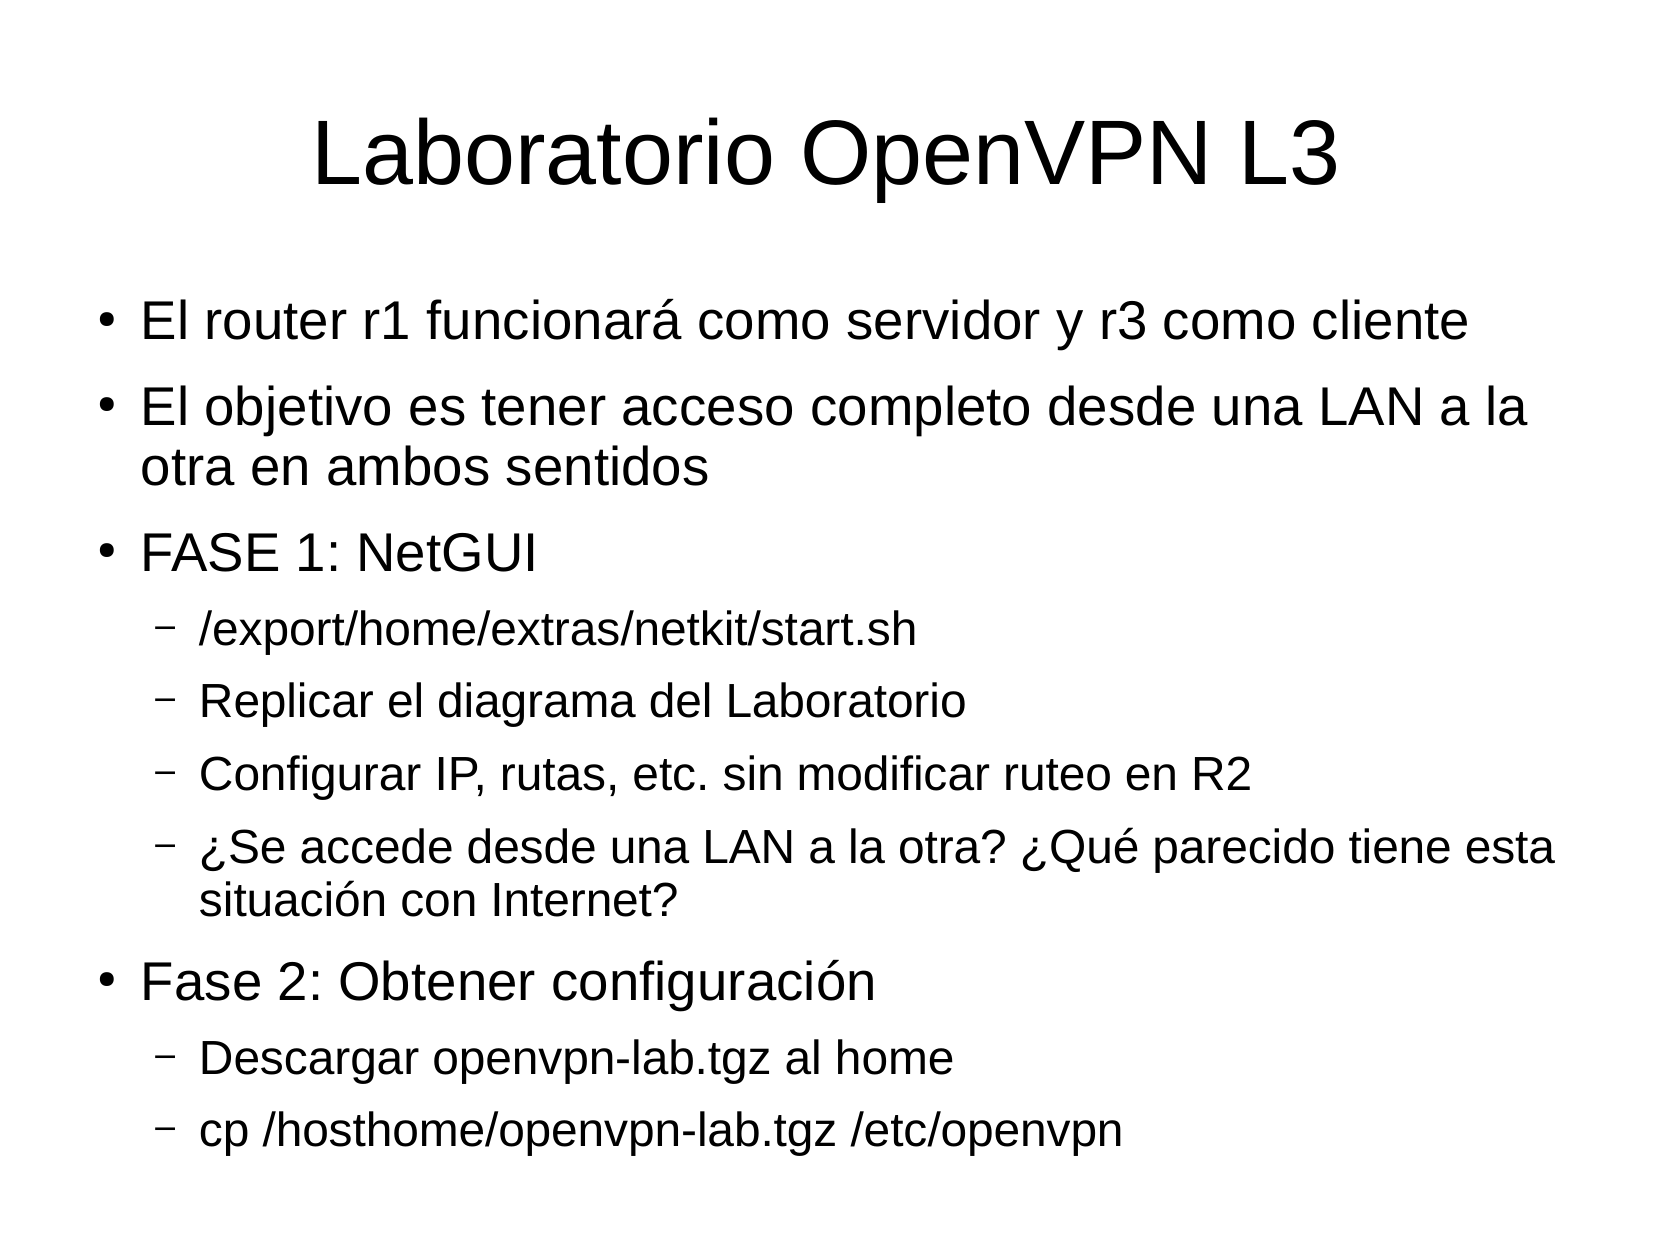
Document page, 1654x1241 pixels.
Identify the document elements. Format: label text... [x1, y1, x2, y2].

title Laboratorio OpenVPN L3 [82, 49, 1571, 257]
list El router r1 funcionará como servidor y r3 como cliente El objetivo es tener acceso completo desde una LAN a la otra en ambos sentidos FASE 1: NetGUI /export/home/extras/netkit/start.sh Replicar el diagrama del Laboratorio Configurar IP, rutas, etc. sin modificar ruteo en R2 ¿Se accede desde una LAN a la otra? ¿Qué parecido tiene esta situación con Internet? Fase 2: Obtener configuración Descargar openvpn-lab.tgz al home cp /hosthome/openvpn-lab.tgz /etc/openvpn [82, 290, 1571, 1158]
